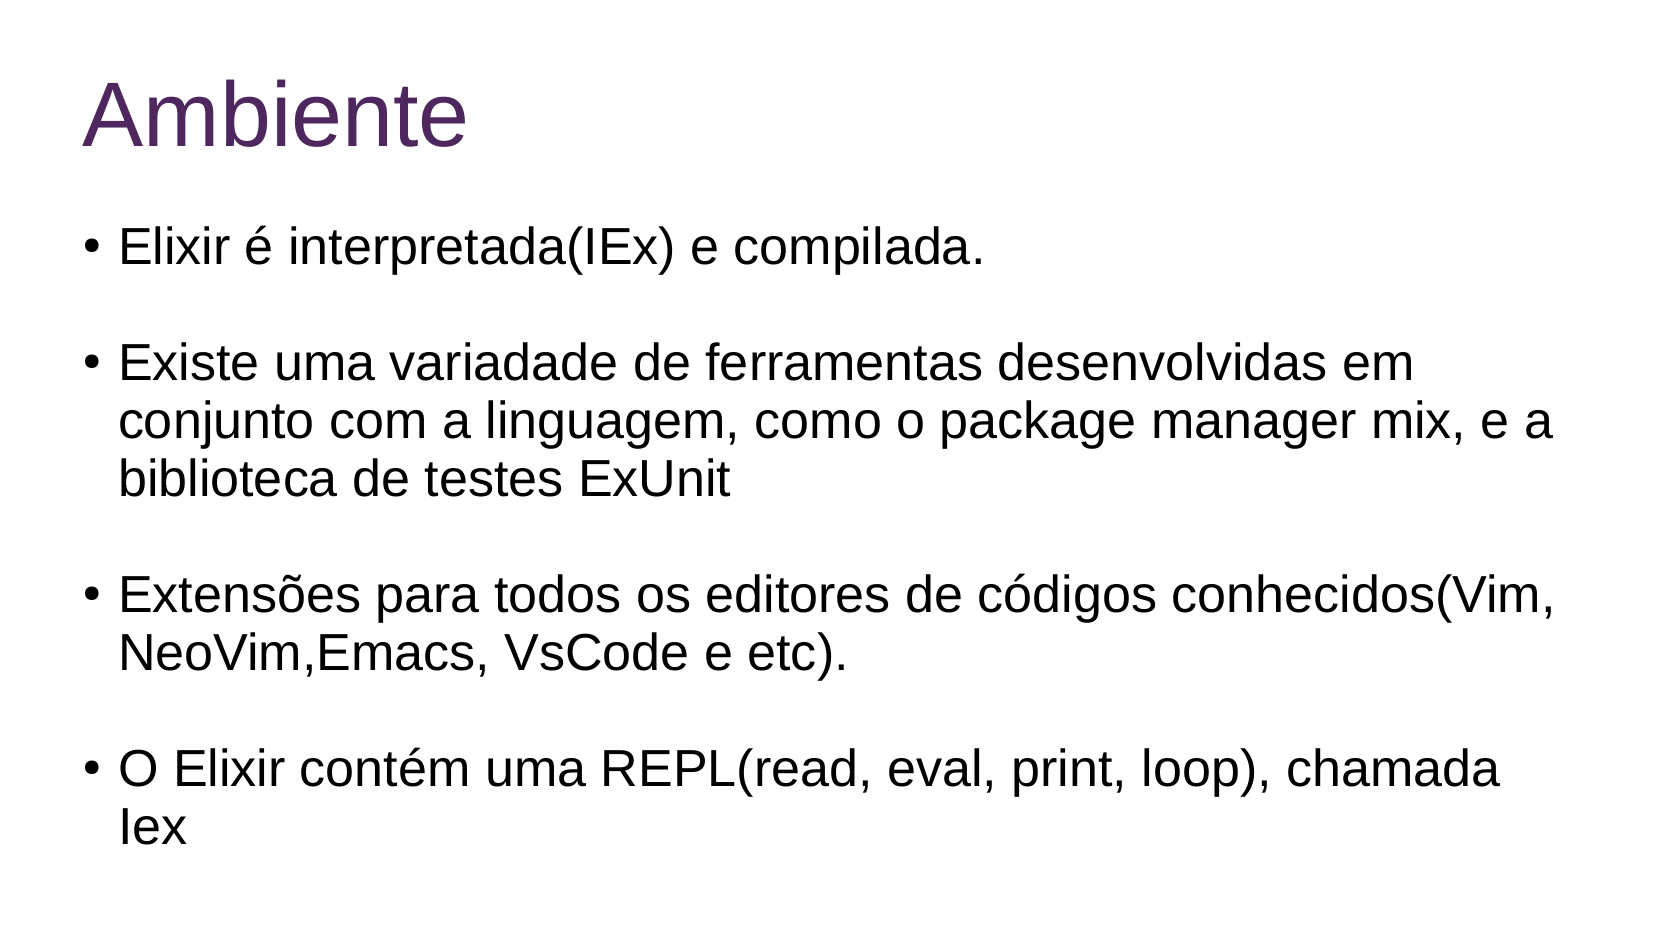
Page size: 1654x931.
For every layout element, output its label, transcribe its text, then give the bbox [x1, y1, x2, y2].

text_box Elixir é interpretada(IEx) e compilada. Existe uma variadade de ferramentas desenvolvidas em conjunto com a linguagem, como o package manager mix, e a biblioteca de testes ExUnit Extensões para todos os editores de códigos conhecidos(Vim, NeoVim,Emacs, VsCode e etc). O Elixir contém uma REPL(read, eval, print, loop), chamada Iex [82, 217, 1571, 914]
title Ambiente [82, 37, 1571, 193]
